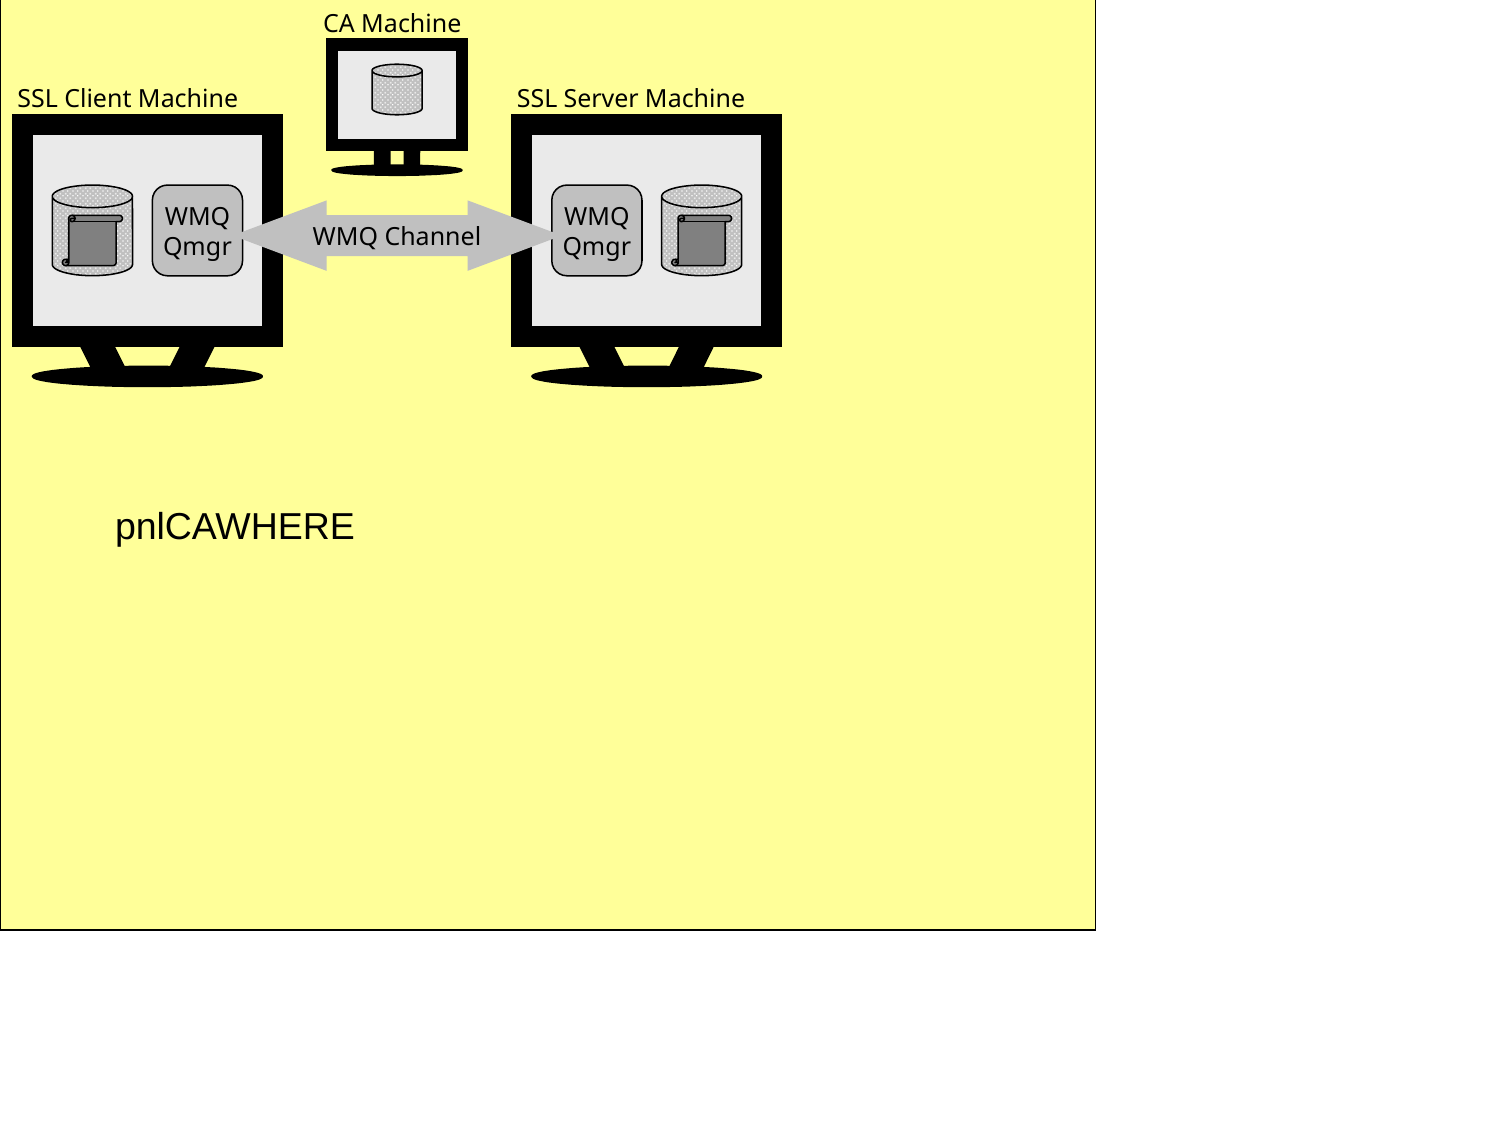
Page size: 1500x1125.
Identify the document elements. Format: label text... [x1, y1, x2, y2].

text_box SSL Client Machine [2, 74, 332, 120]
text_box WMQ Channel [262, 215, 533, 256]
text_box [0, 0, 1095, 930]
text_box SSL Server Machine [501, 74, 832, 120]
text_box CA Machine [308, 0, 515, 46]
text_box WMQ Qmgr [152, 185, 243, 276]
text_box WMQ Qmgr [551, 185, 642, 276]
text_box pnlCAWHERE [100, 494, 373, 555]
